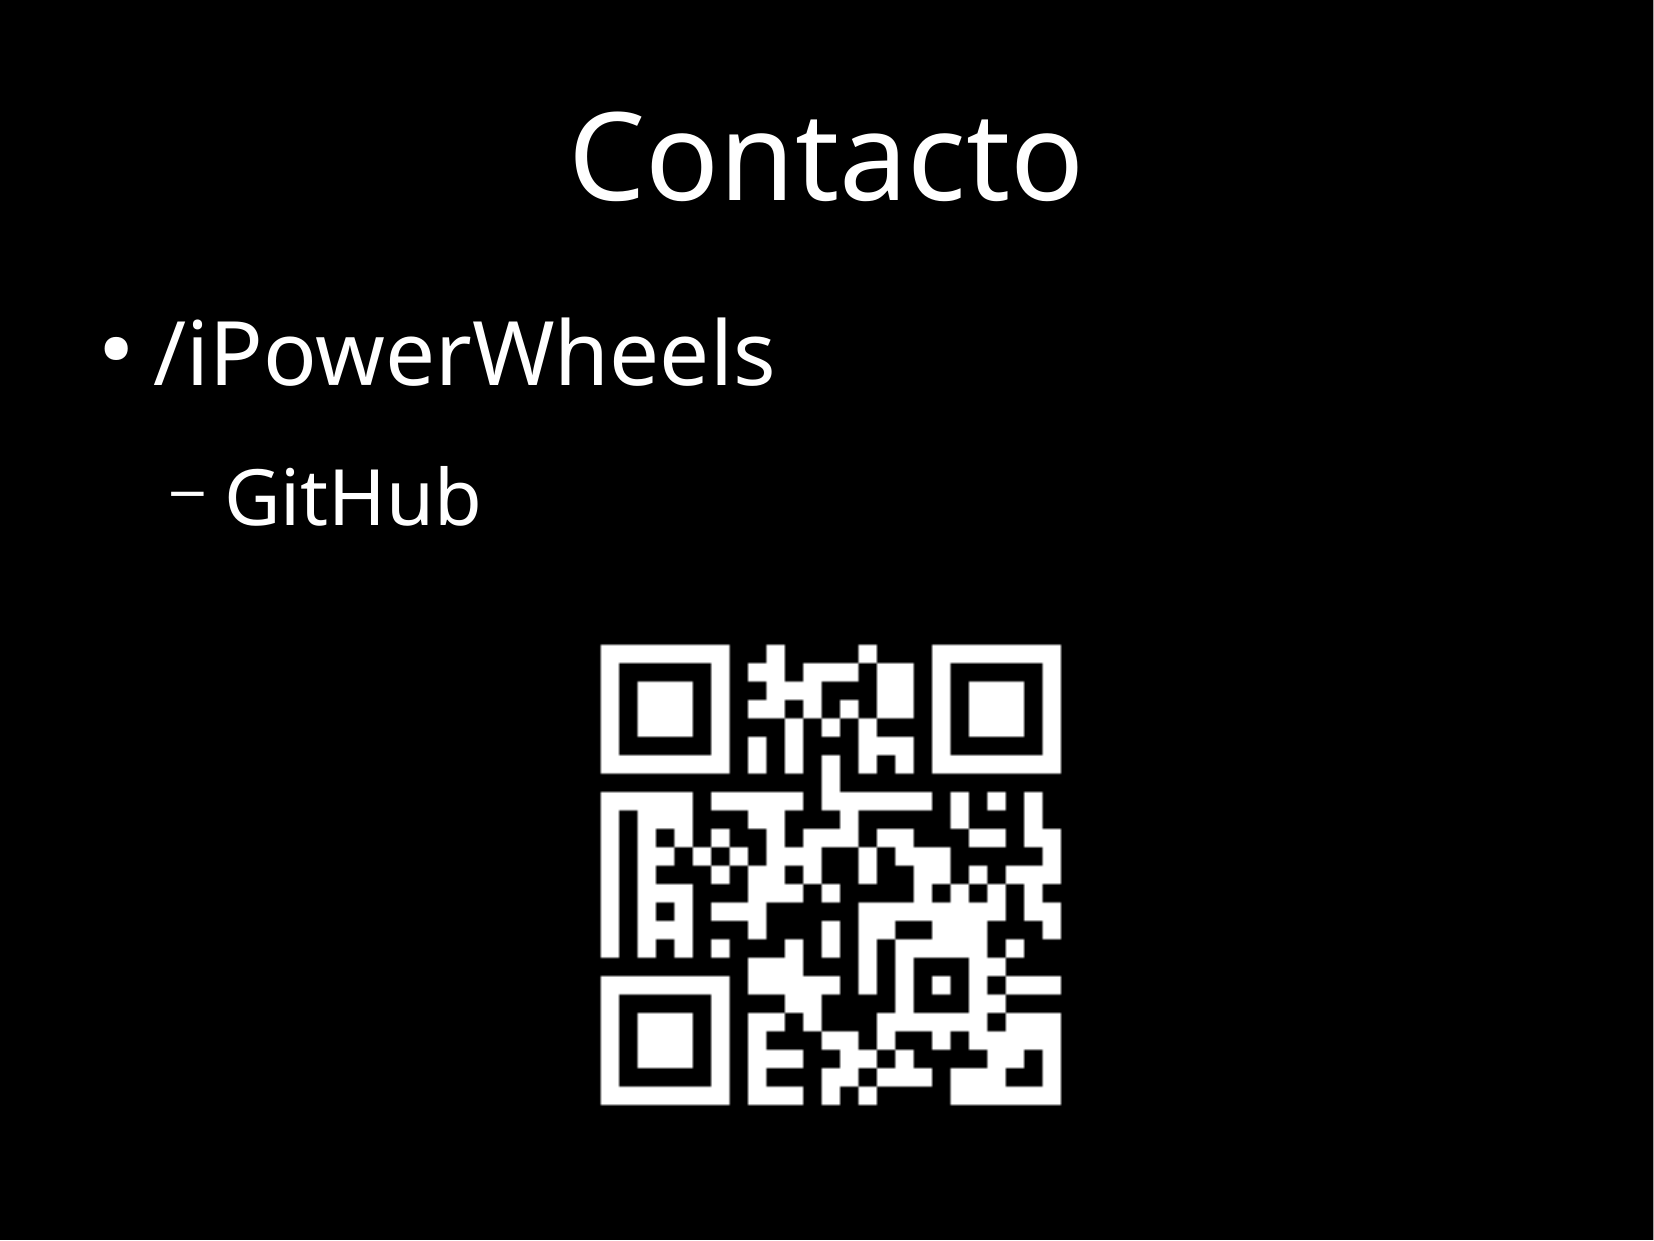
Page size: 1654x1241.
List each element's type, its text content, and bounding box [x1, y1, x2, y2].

picture [570, 614, 1096, 1141]
list /iPowerWheels GitHub [82, 290, 1571, 1010]
title Contacto [82, 49, 1571, 257]
